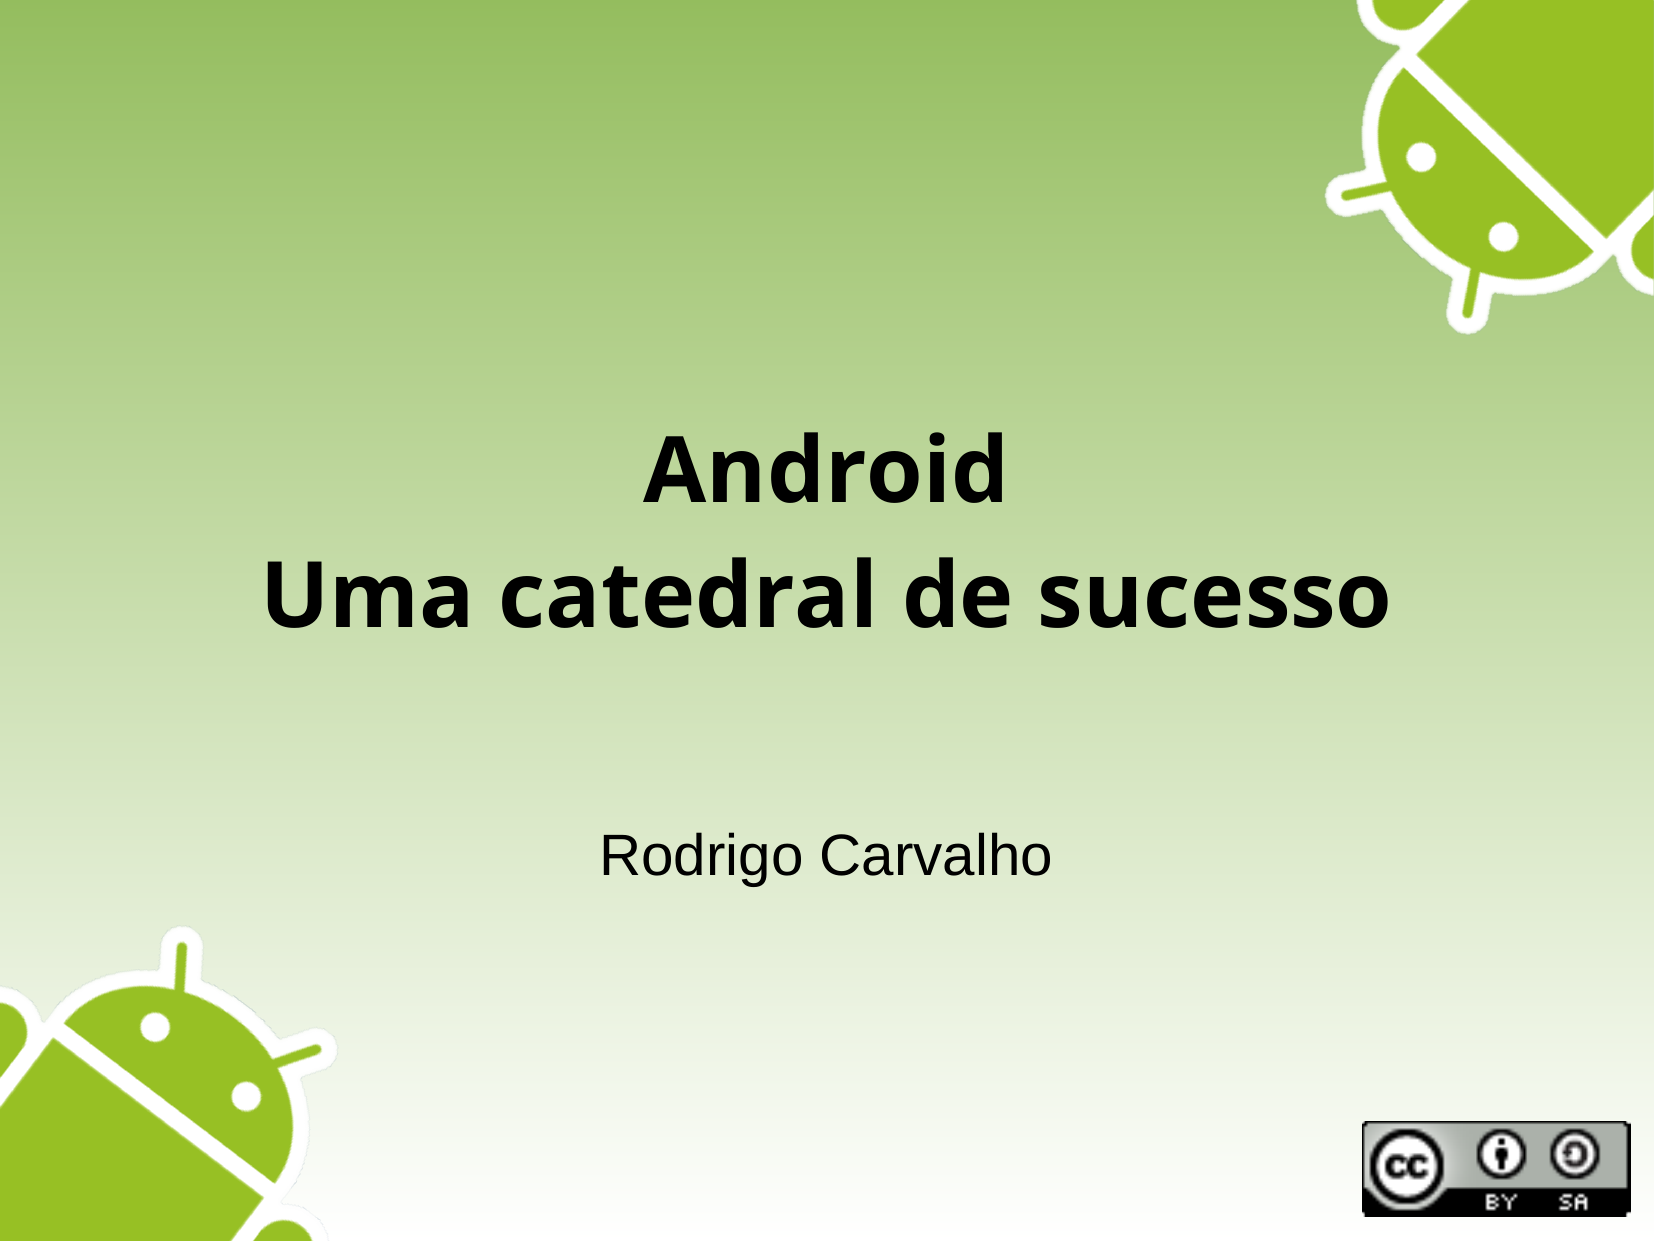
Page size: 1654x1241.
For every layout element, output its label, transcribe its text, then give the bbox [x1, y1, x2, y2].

picture [0, 845, 442, 1241]
picture [1291, 0, 1654, 410]
subtitle Android Uma catedral de sucesso [82, 49, 1571, 1109]
text_box Rodrigo Carvalho [546, 814, 1108, 895]
picture [1362, 1121, 1631, 1217]
